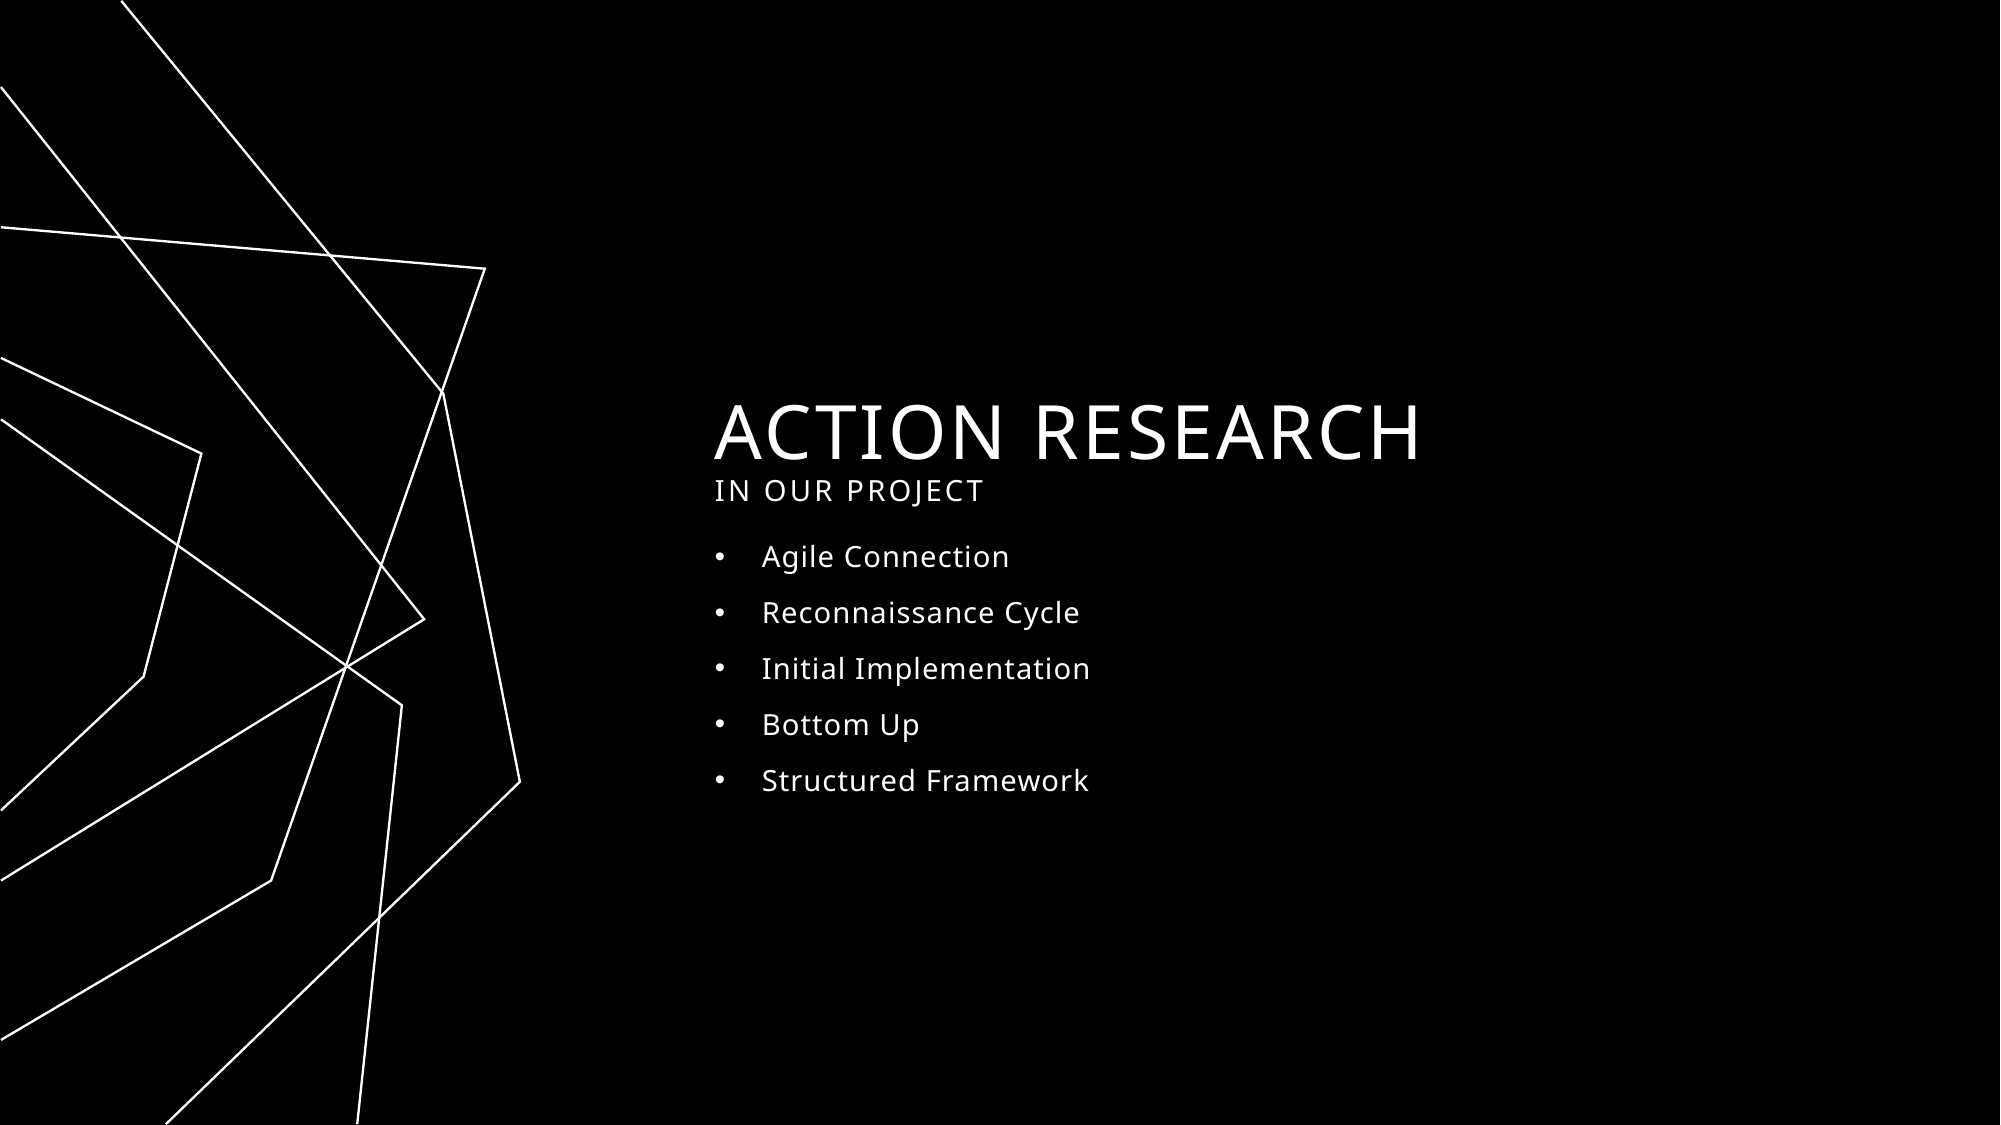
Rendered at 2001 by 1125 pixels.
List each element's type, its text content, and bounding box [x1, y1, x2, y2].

title Action Research IN our project [699, 265, 1456, 516]
subtitle Agile Connection Reconnaissance Cycle Initial Implementation Bottom Up Structured Framework [699, 531, 1386, 1055]
